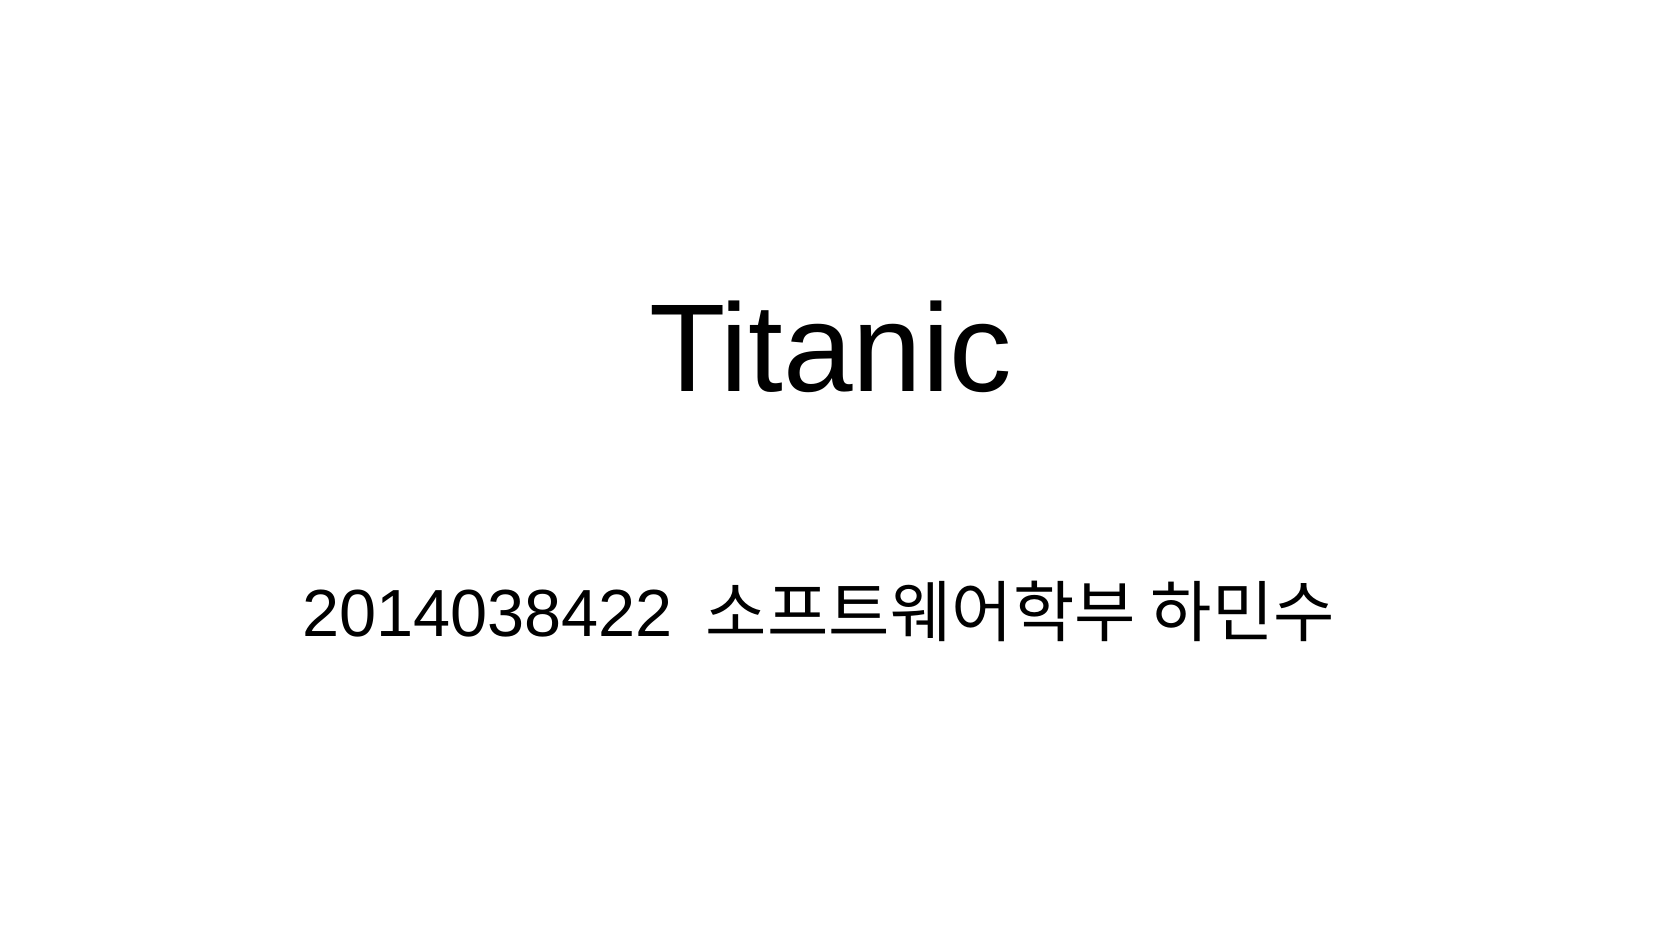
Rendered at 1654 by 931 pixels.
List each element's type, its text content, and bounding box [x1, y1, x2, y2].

title Titanic [86, 270, 1576, 426]
subtitle 2014038422 소프트웨어학부 하민수 [75, 495, 1564, 721]
